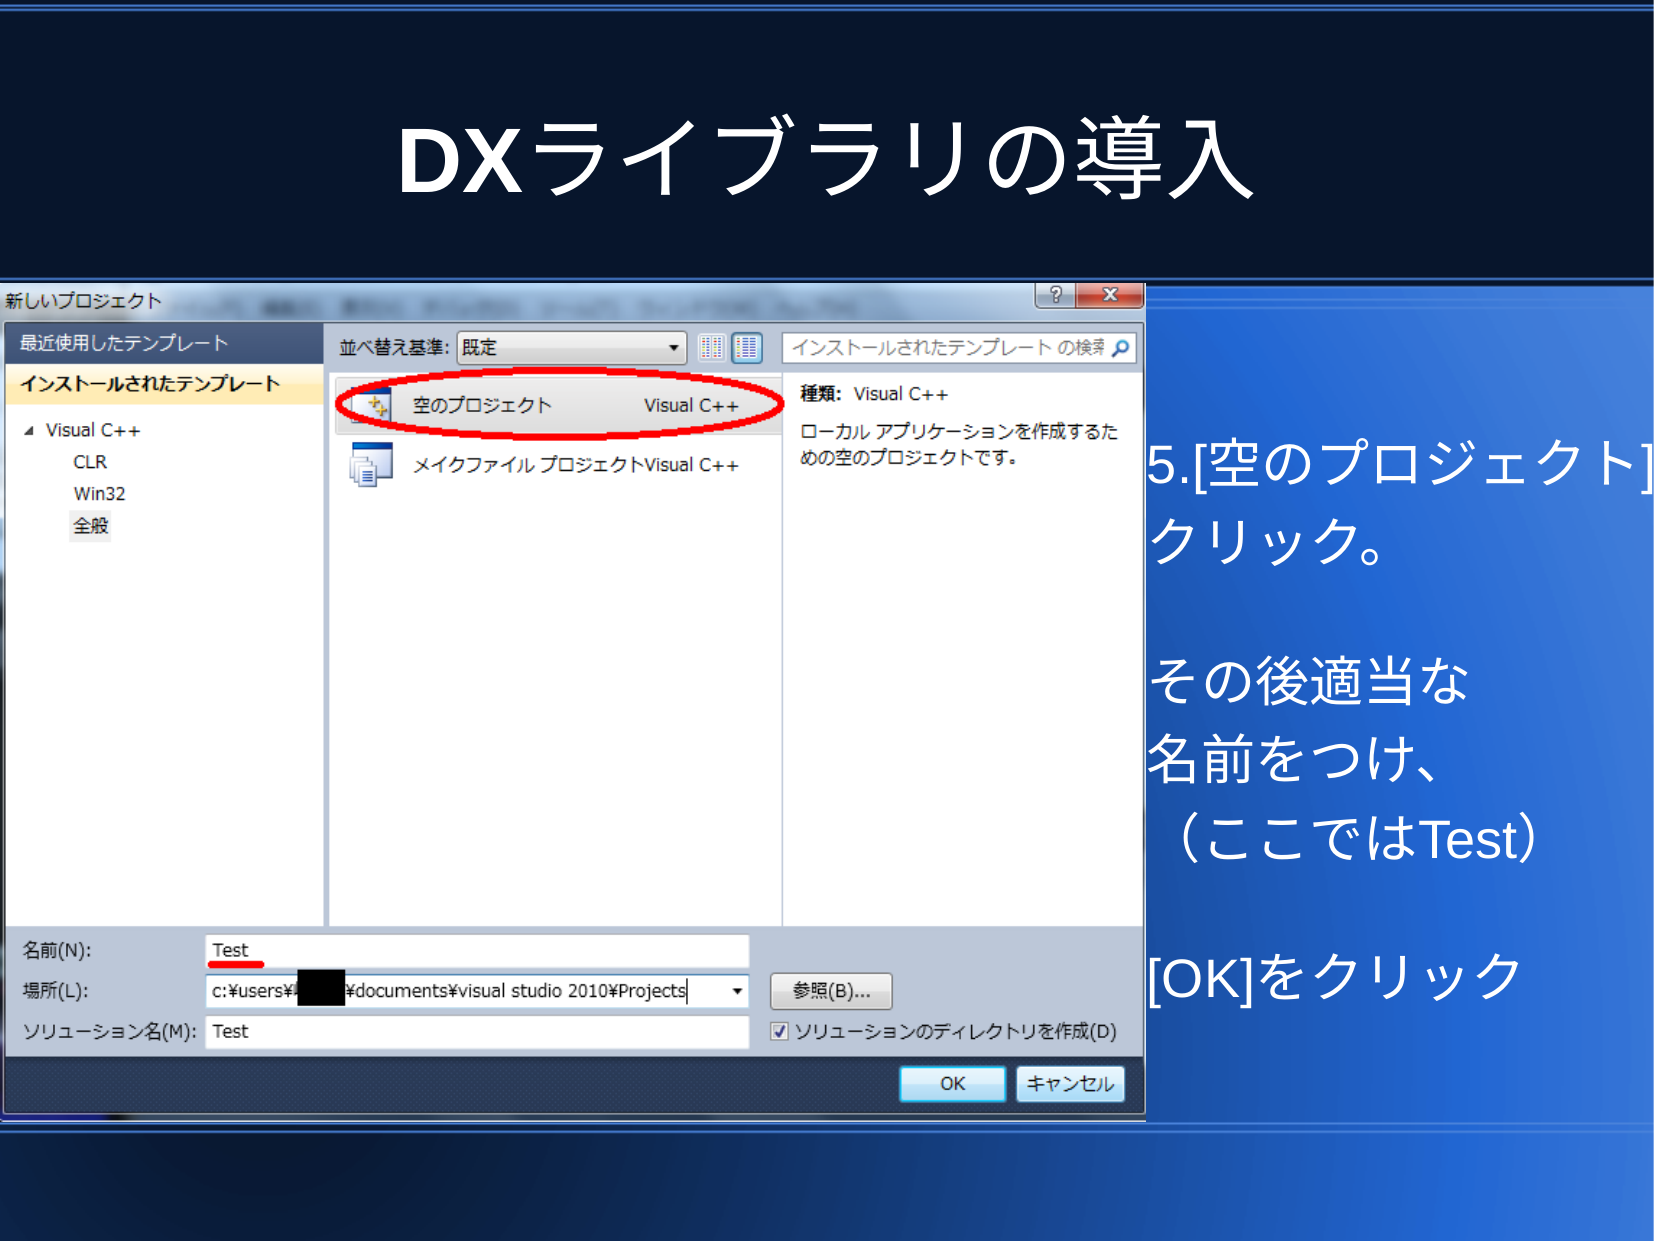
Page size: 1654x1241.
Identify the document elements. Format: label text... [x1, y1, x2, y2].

picture [0, 0, 1654, 1241]
text_box 5.[空のプロジェクト]を クリック。 その後適当な 名前をつけ、 （ここではTest） [OK]をクリック [1132, 413, 1654, 875]
title DXライブラリの導入 [82, 49, 1571, 257]
